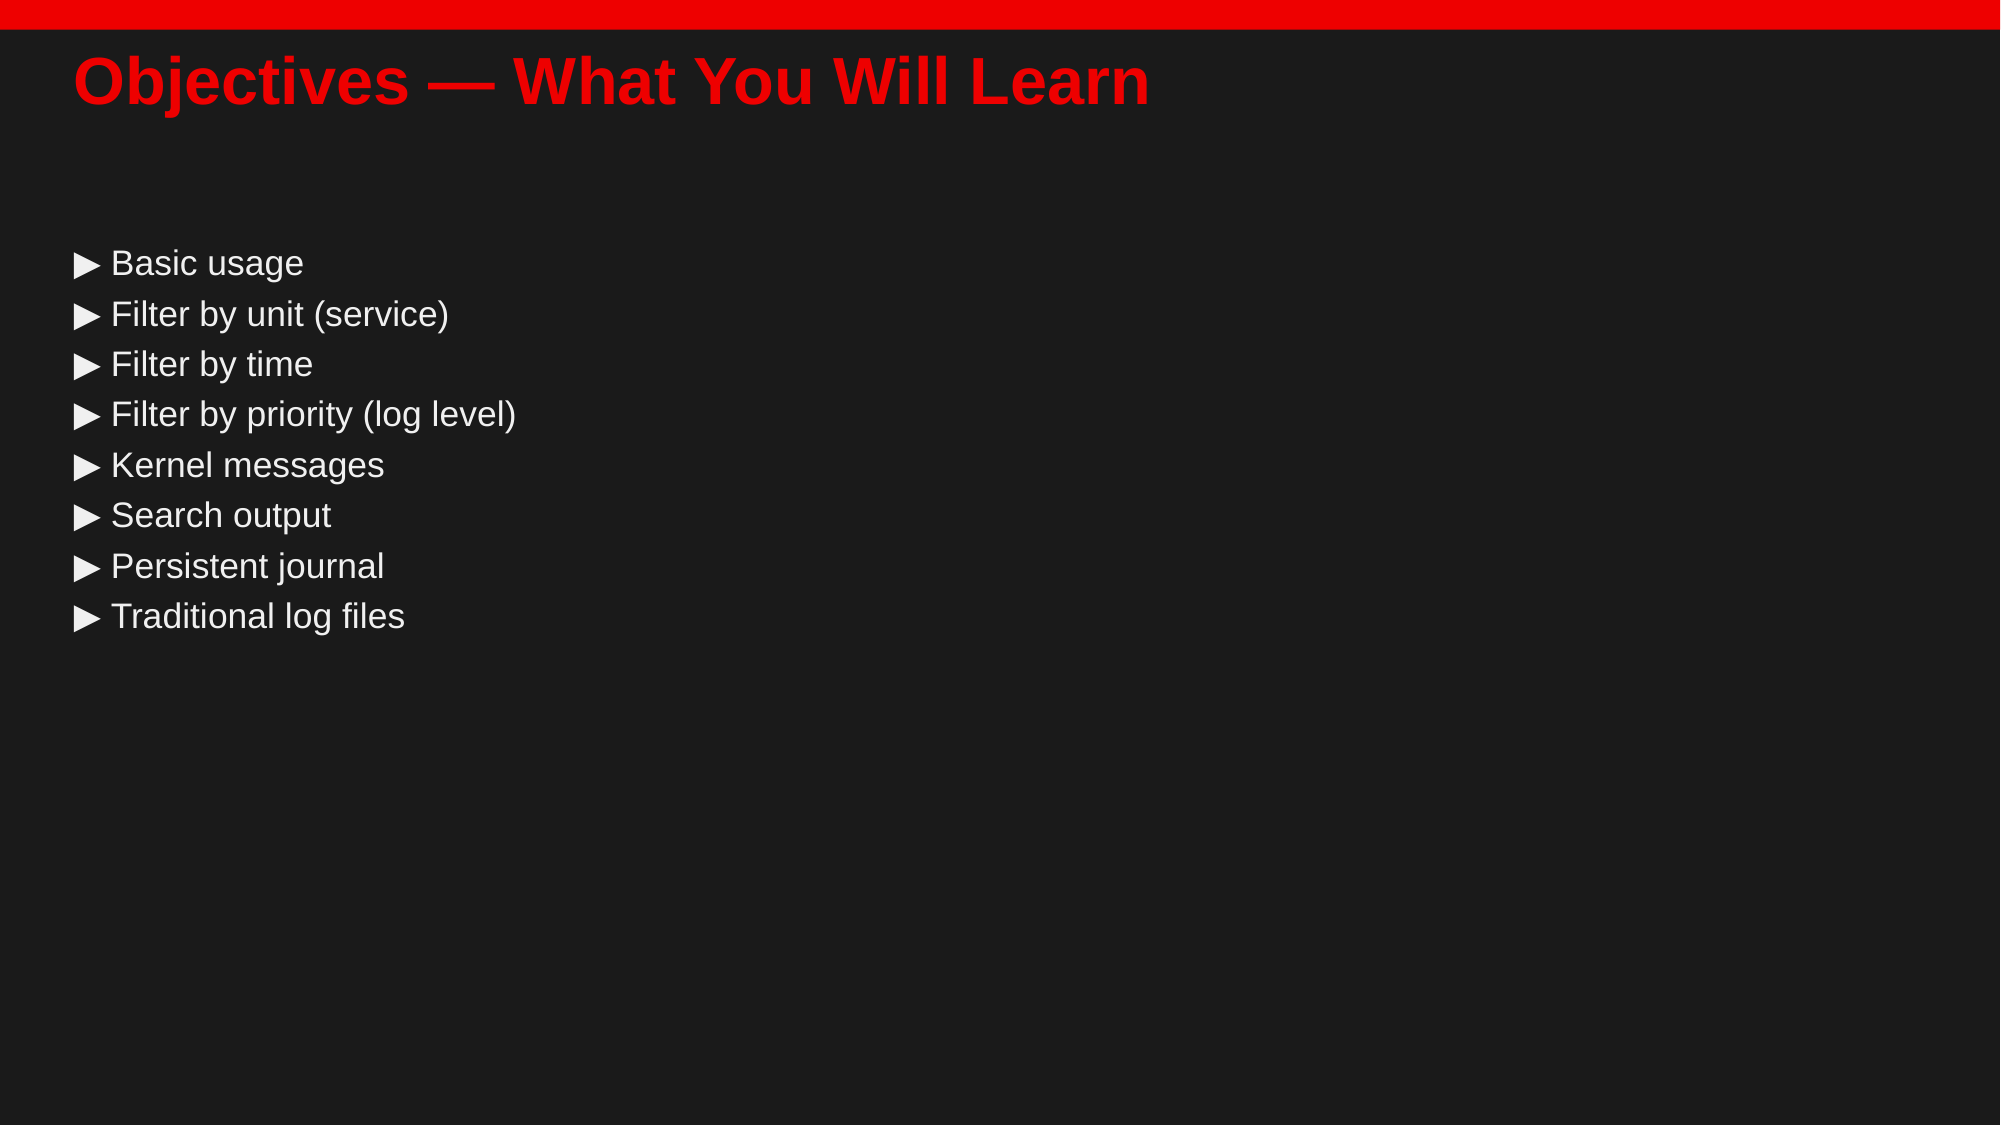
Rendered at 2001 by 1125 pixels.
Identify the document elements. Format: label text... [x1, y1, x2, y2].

text_box [0, 0, 2001, 30]
text_box ▶ Basic usage ▶ Filter by unit (service) ▶ Filter by time ▶ Filter by priority (log level) ▶ Kernel messages ▶ Search output ▶ Persistent journal ▶ Traditional log files [59, 236, 1942, 1037]
text_box Objectives — What You Will Learn [59, 36, 1942, 208]
